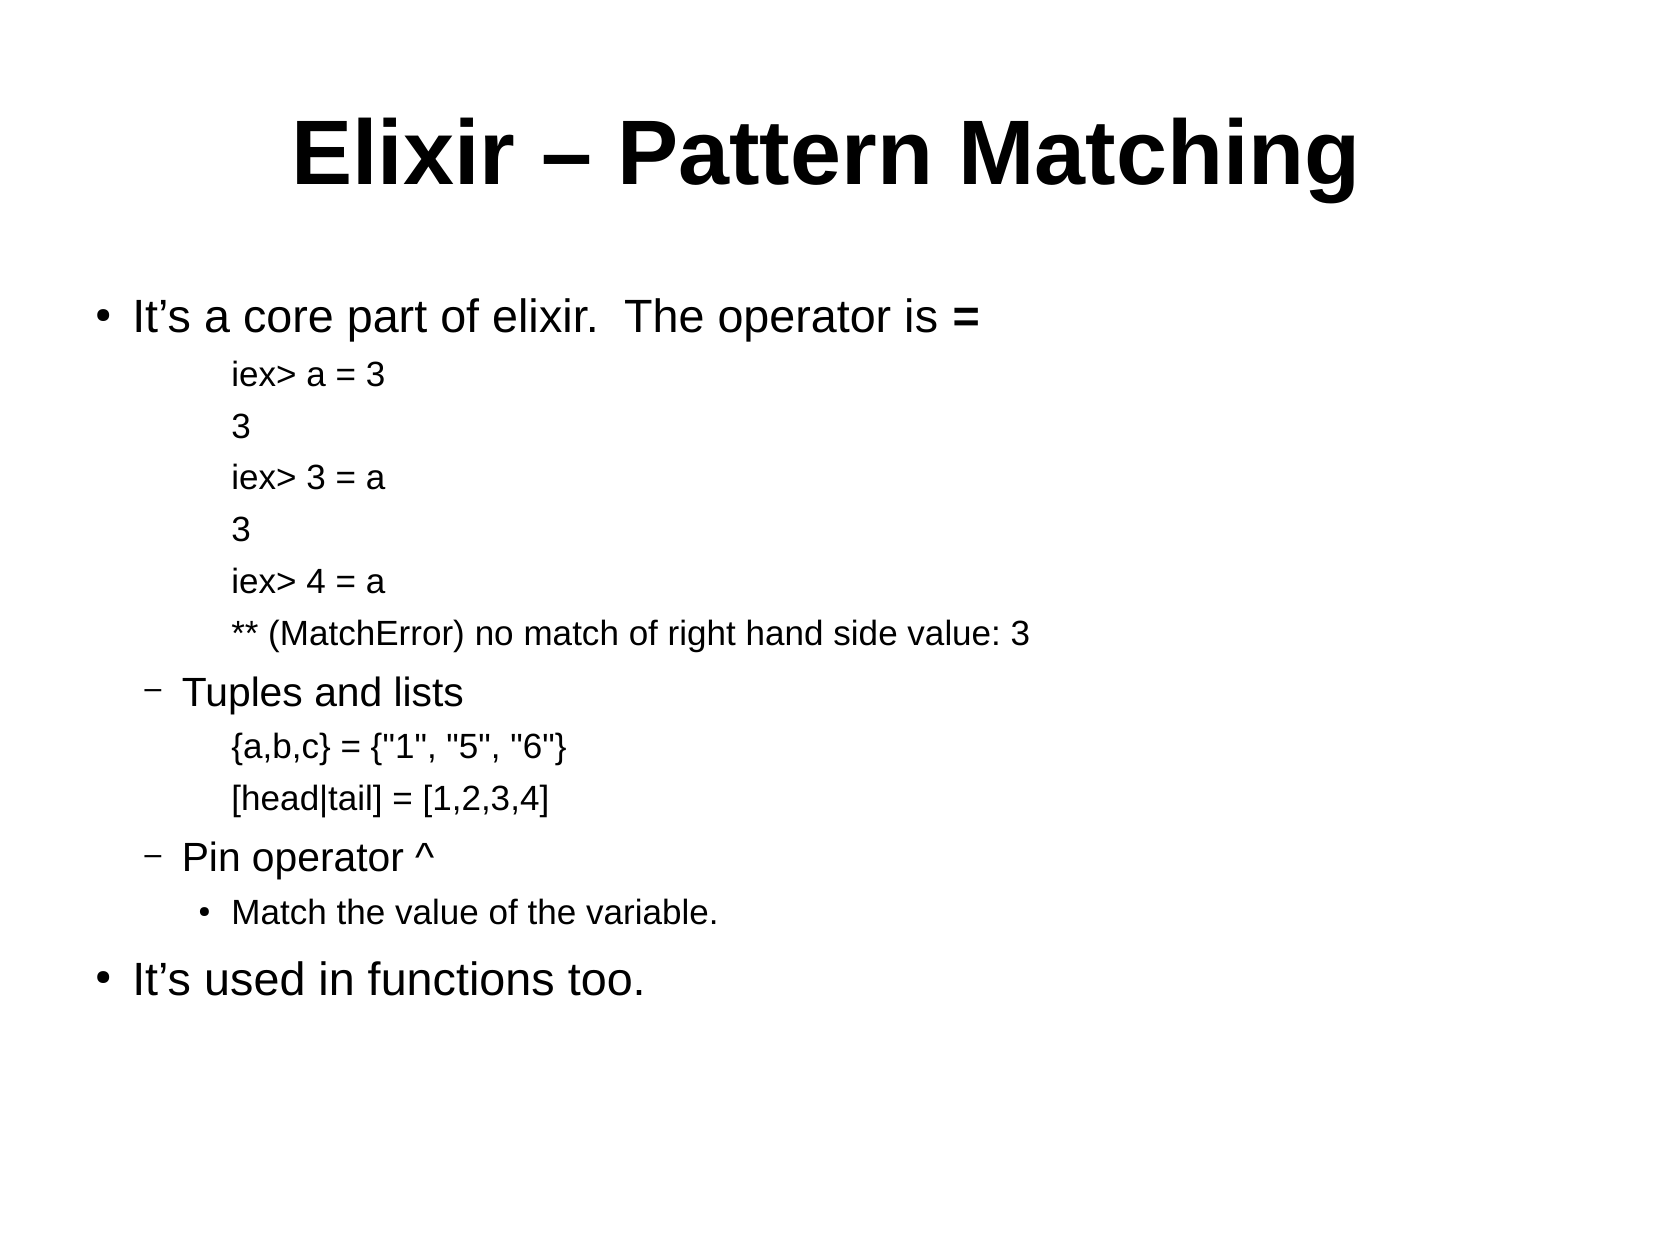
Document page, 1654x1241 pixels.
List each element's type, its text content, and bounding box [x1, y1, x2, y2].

title Elixir – Pattern Matching [82, 49, 1571, 257]
list It’s a core part of elixir. The operator is = iex> a = 3 3 iex> 3 = a 3 iex> 4 = a ** (MatchError) no match of right hand side value: 3 Tuples and lists {a,b,c} = {"1", "5", "6"} [head|tail] = [1,2,3,4] Pin operator ^ Match the value of the variable. It’s used in functions too. [82, 290, 1571, 1010]
